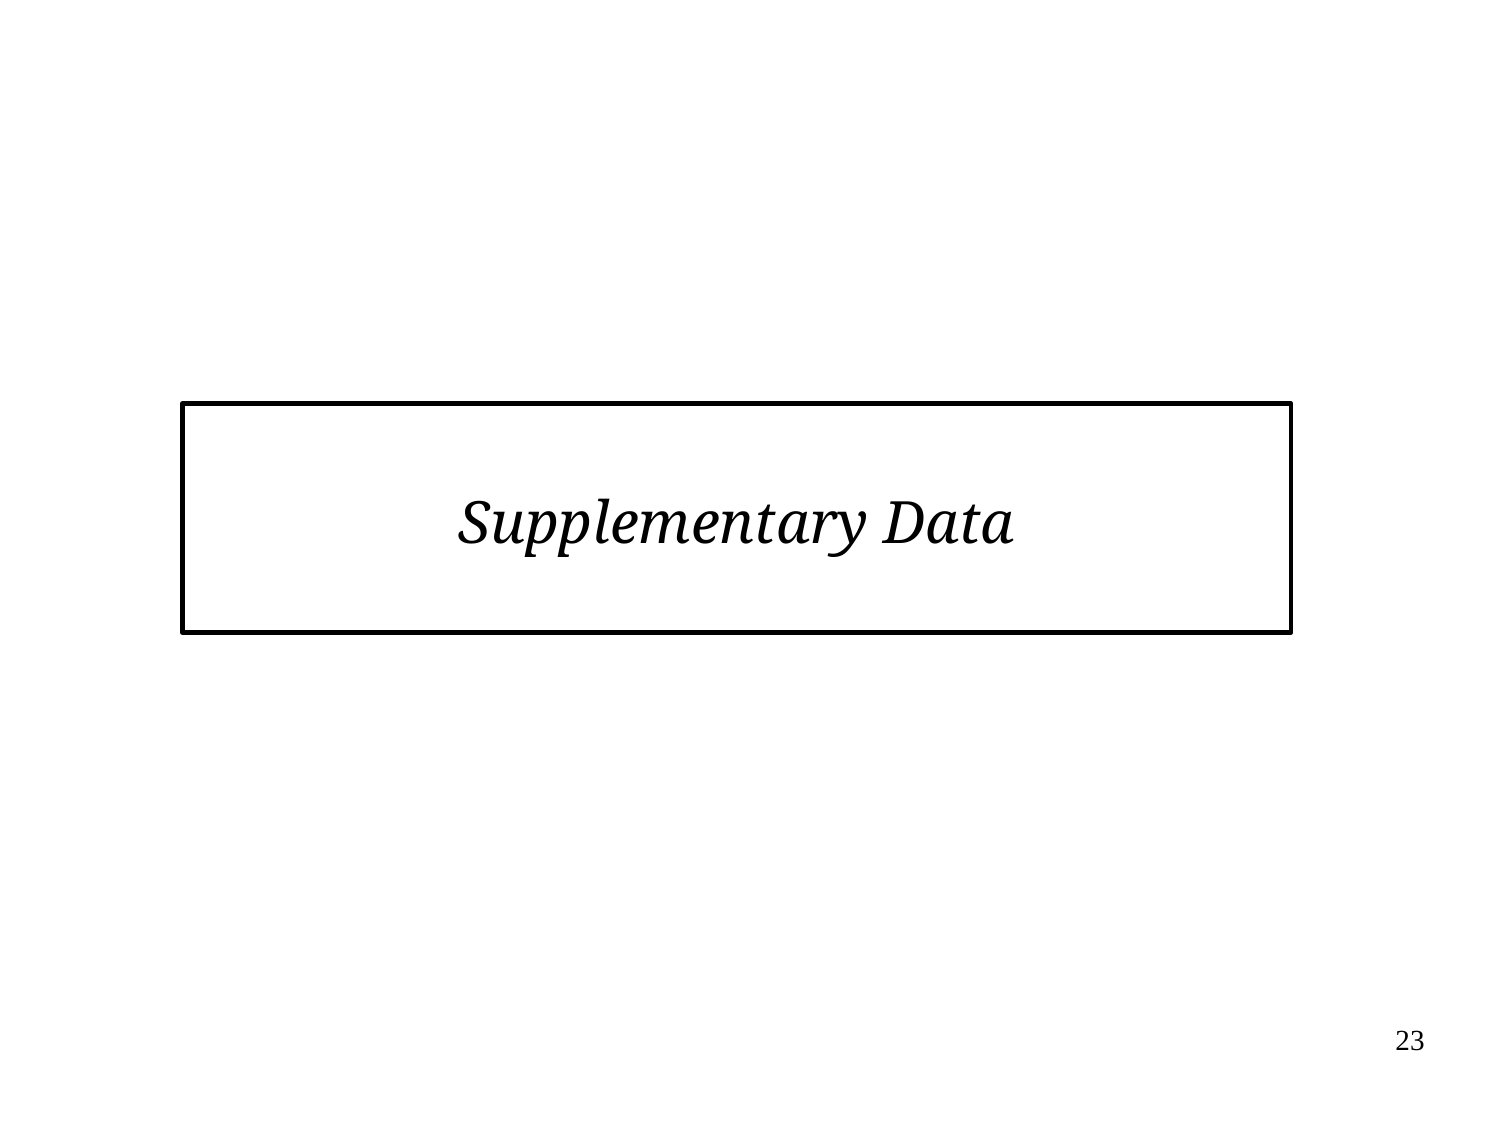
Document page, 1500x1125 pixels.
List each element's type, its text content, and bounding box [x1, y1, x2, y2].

text_box Supplementary Data [182, 403, 1292, 633]
